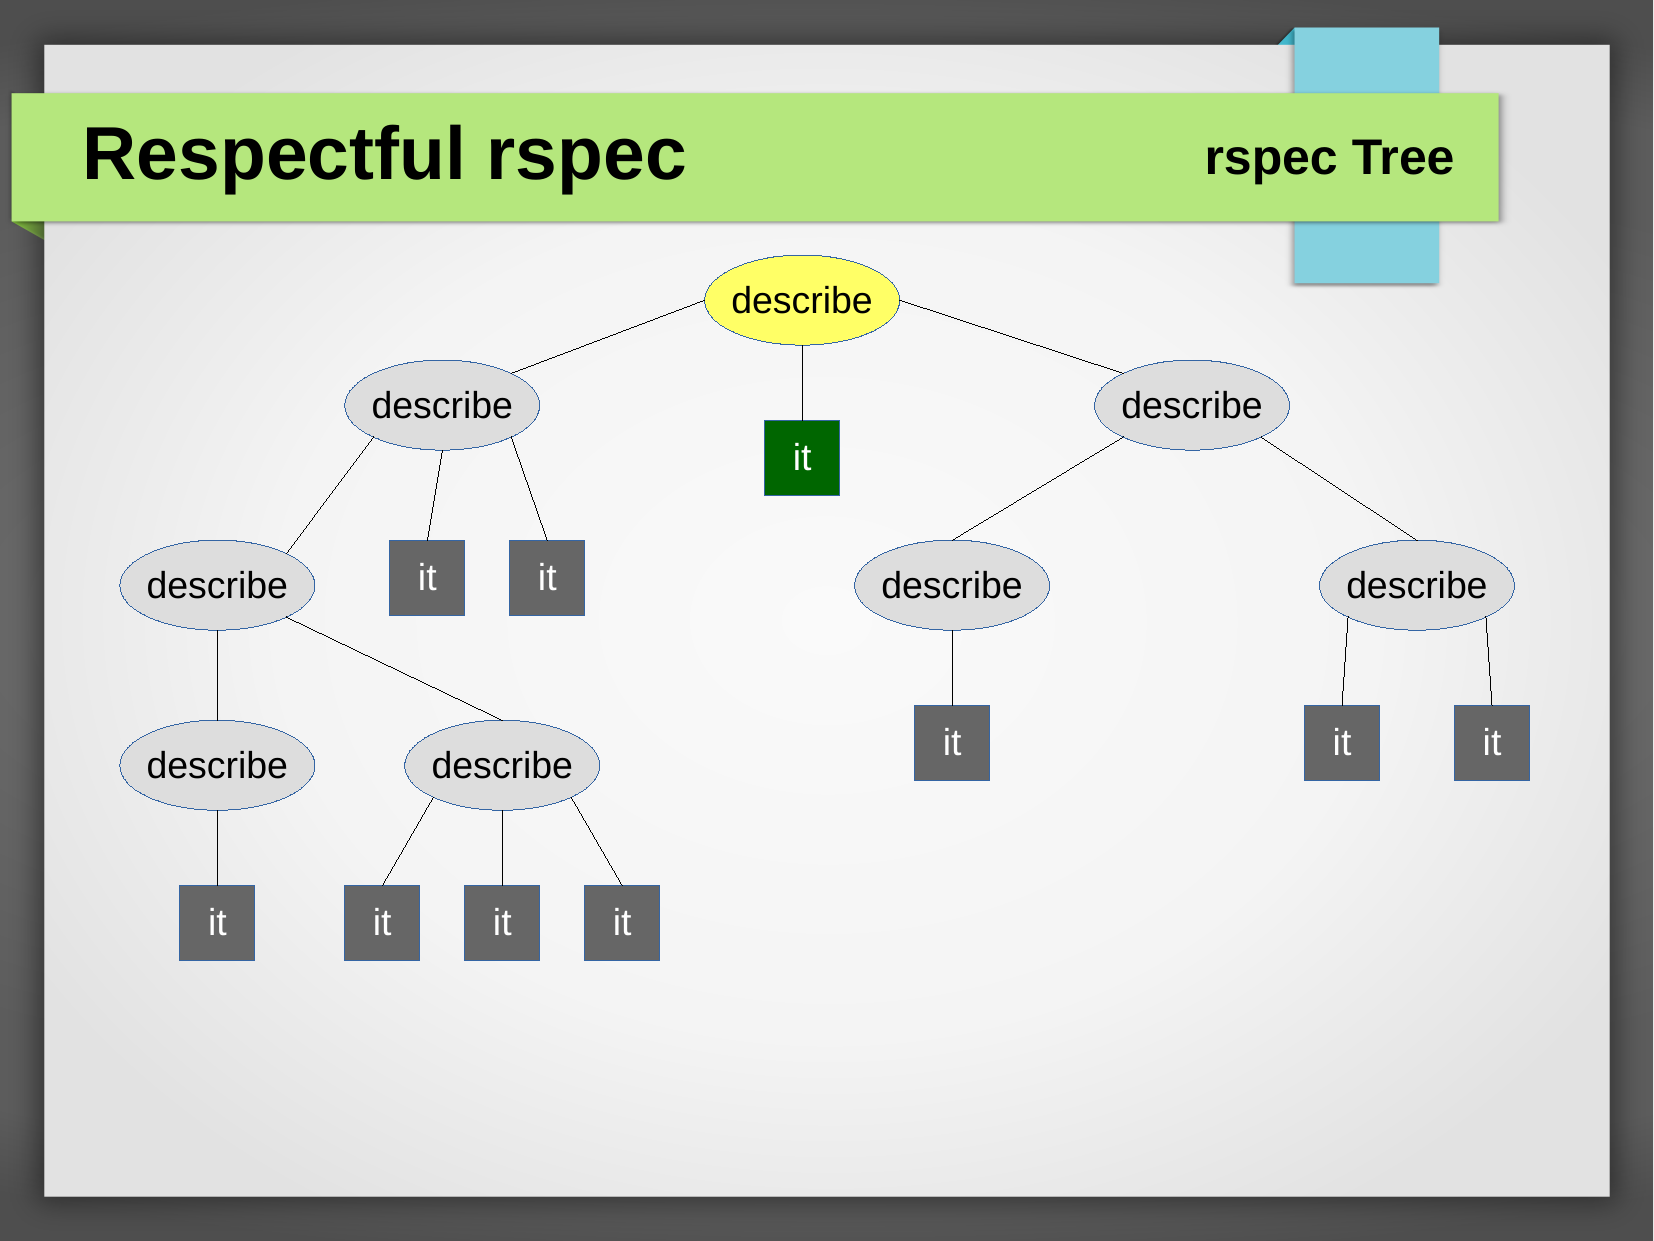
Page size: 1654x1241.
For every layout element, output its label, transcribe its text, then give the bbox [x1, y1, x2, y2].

text_box it [1304, 705, 1380, 781]
title rspec Tree [869, 97, 1455, 216]
text_box it [179, 885, 255, 961]
text_box describe [1319, 540, 1515, 631]
text_box describe [119, 540, 315, 631]
text_box describe [854, 540, 1050, 631]
text_box it [344, 885, 420, 961]
picture [0, 0, 1654, 1241]
text_box it [1454, 705, 1530, 781]
text_box it [764, 420, 840, 496]
text_box it [914, 705, 990, 781]
text_box describe [344, 360, 540, 451]
title Respectful rspec [82, 94, 705, 213]
text_box it [584, 885, 660, 961]
text_box describe [1094, 360, 1290, 451]
text_box describe [119, 720, 315, 811]
text_box it [509, 540, 585, 616]
text_box it [464, 885, 540, 961]
text_box describe [704, 255, 900, 346]
text_box it [389, 540, 465, 616]
text_box describe [404, 720, 600, 811]
